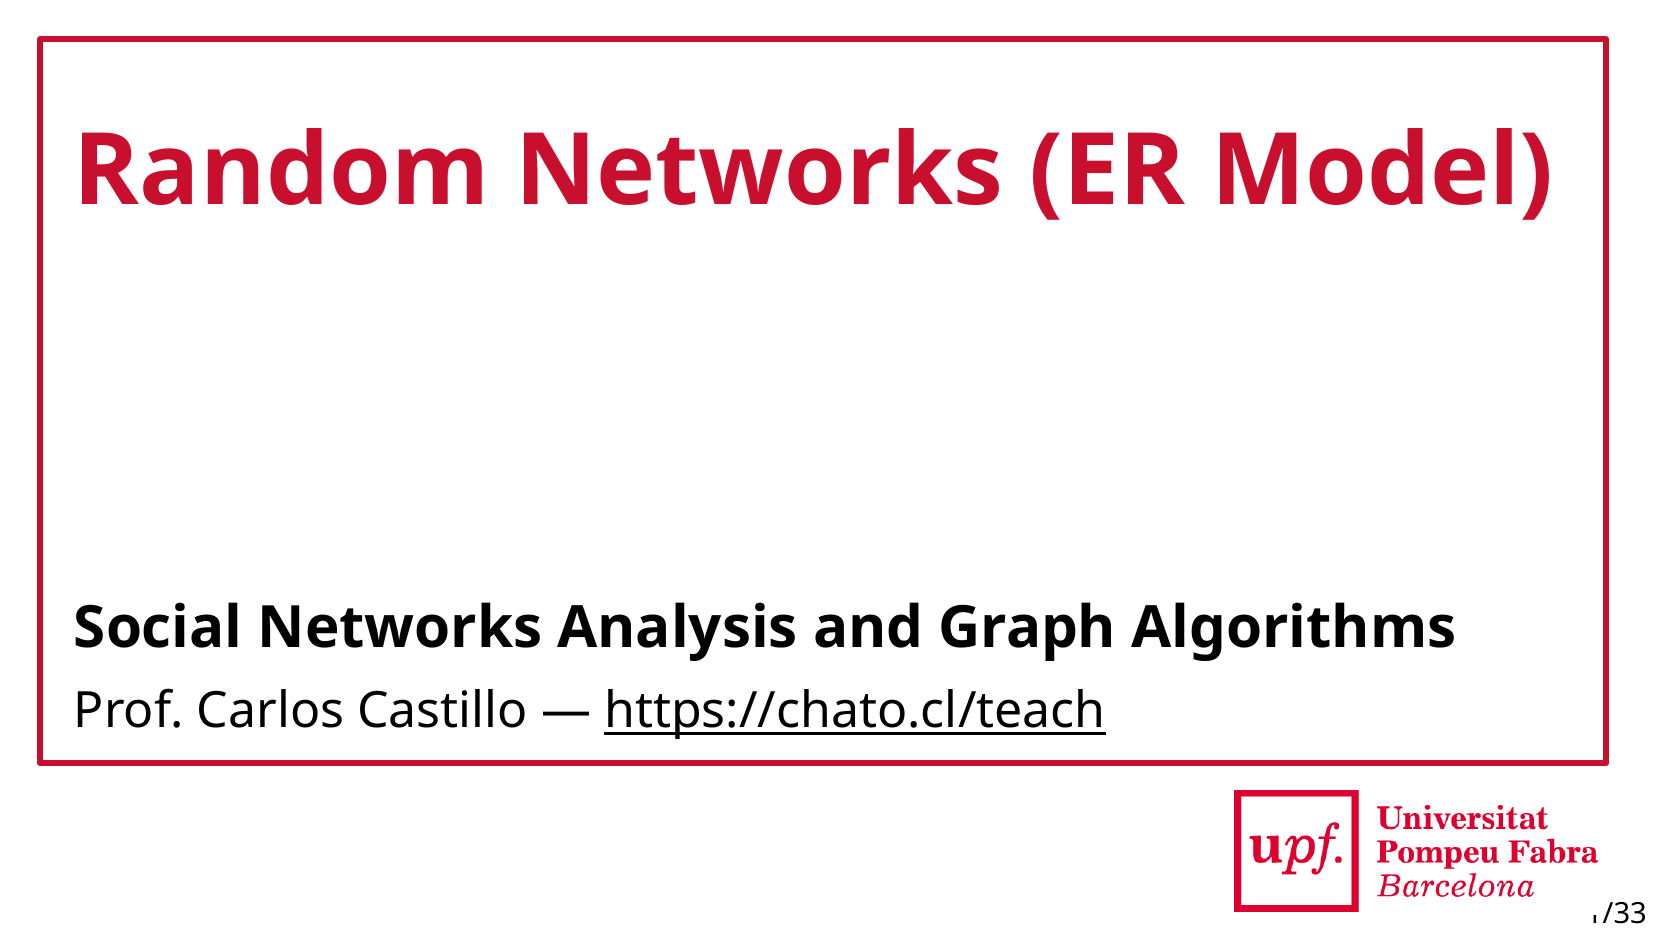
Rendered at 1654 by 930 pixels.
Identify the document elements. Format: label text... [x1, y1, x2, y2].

text_box Random Networks (ER Model) Social Networks Analysis and Graph Algorithms Prof. Carlos Castillo — https://chato.cl/teach [73, 77, 1562, 734]
picture [1229, 784, 1603, 915]
chart [770, 589, 889, 649]
